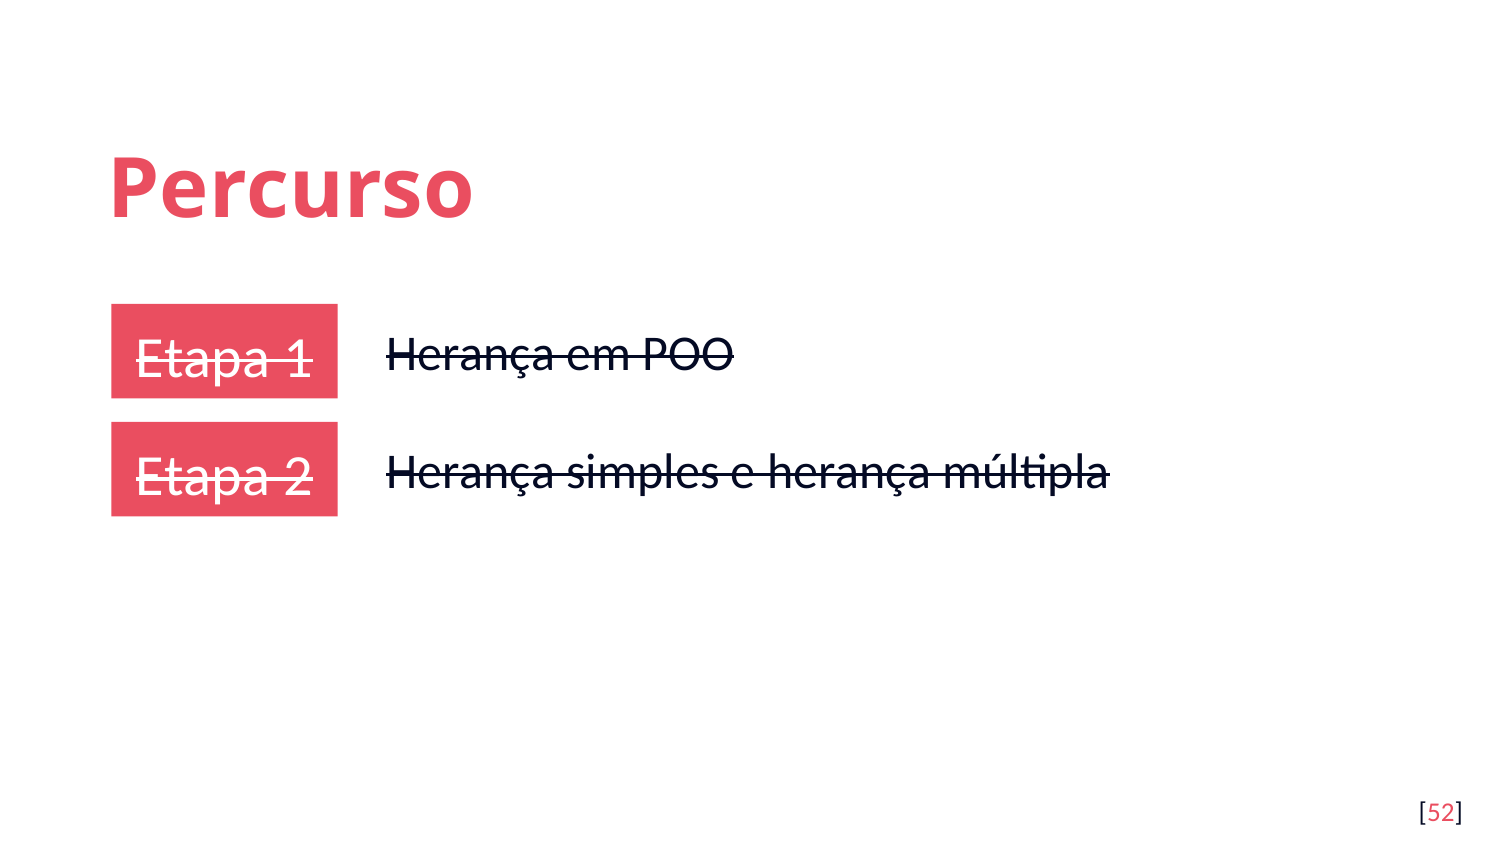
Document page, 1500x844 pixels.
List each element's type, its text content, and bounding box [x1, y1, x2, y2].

text_box Herança simples e herança múltipla [371, 431, 1384, 507]
slide_number [52] [1403, 779, 1494, 844]
text_box Herança em POO [371, 313, 1384, 389]
text_box Etapa 2 [111, 421, 338, 517]
text_box Percurso [92, 104, 1309, 243]
text_box Etapa 1 [111, 303, 338, 399]
